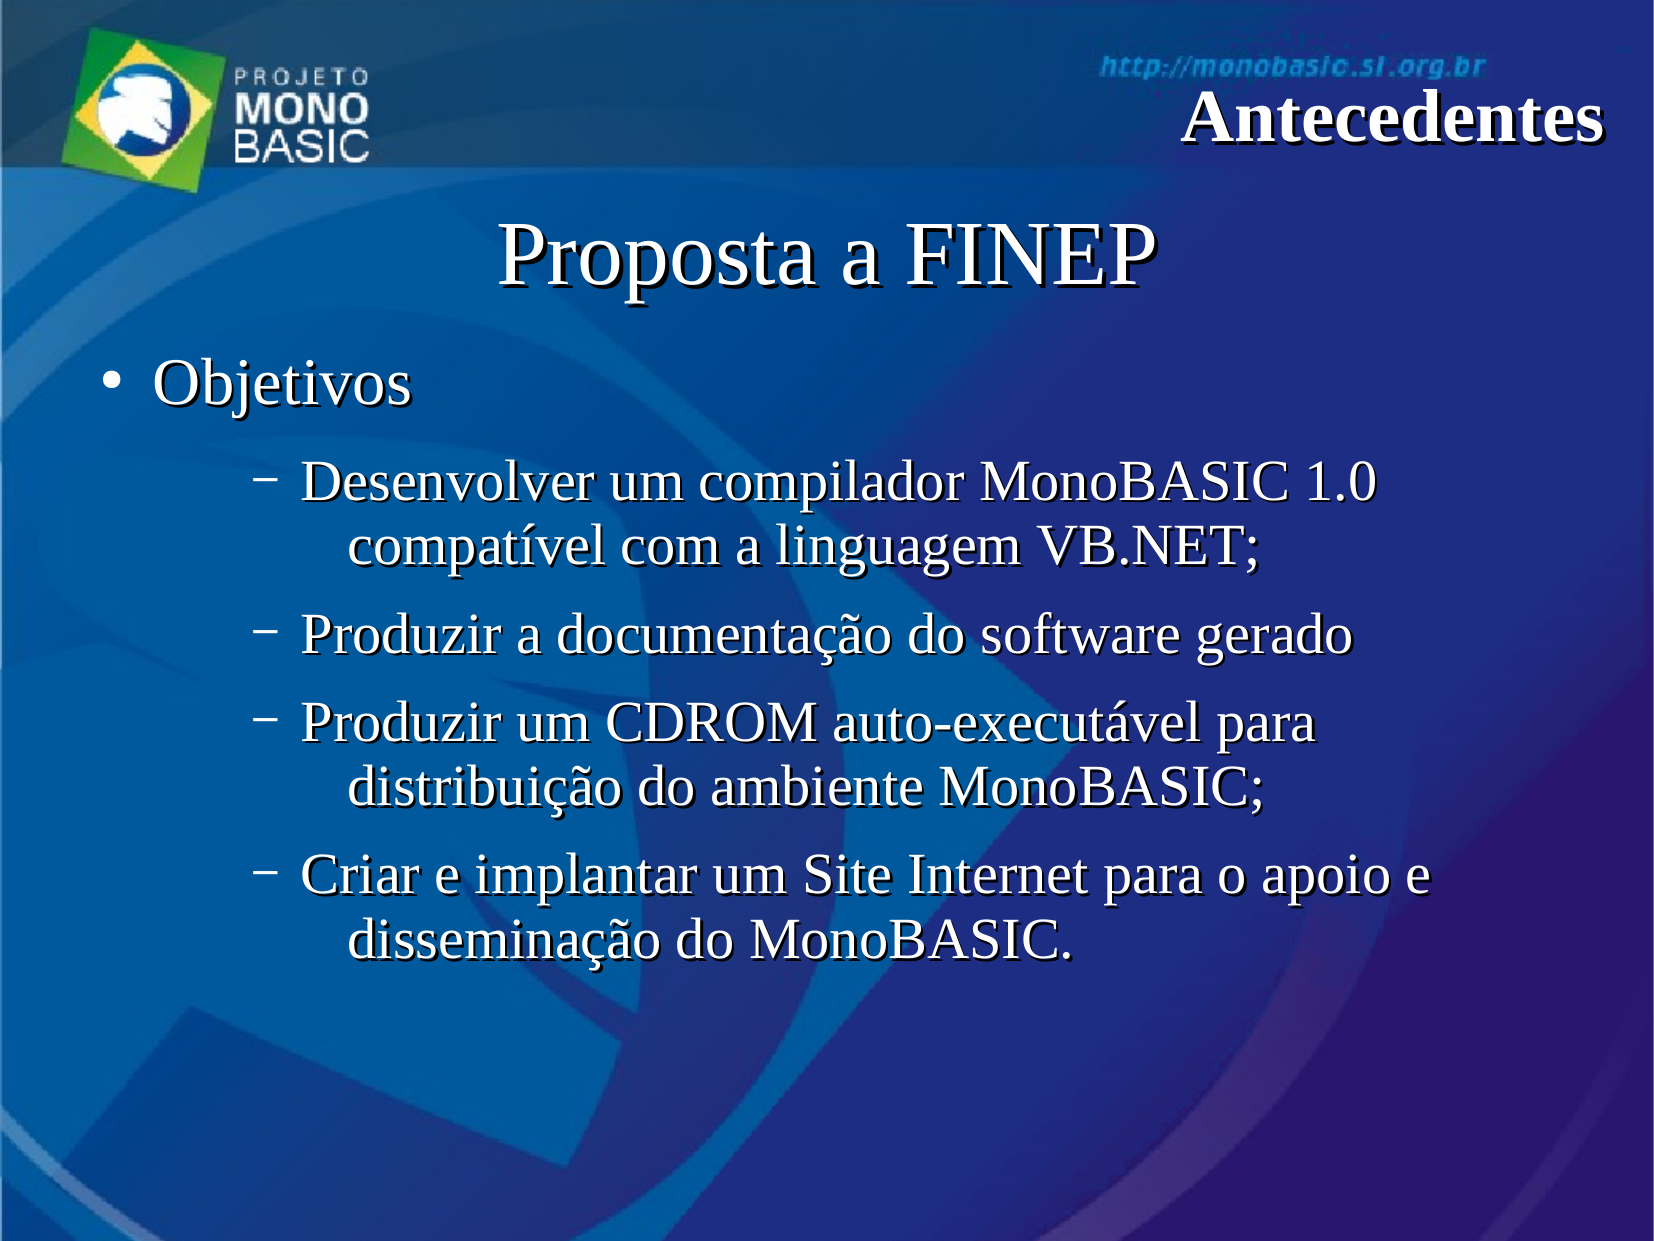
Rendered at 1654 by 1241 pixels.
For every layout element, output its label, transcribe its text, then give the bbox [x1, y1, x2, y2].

picture [0, 0, 1654, 1241]
title Antecedentes [222, 43, 1606, 191]
title Proposta a FINEP [121, 150, 1534, 344]
list Objetivos Desenvolver um compilador MonoBASIC 1.0 compatível com a linguagem VB.NET; Produzir a documentação do software gerado Produzir um CDROM auto-executável para distribuição do ambiente MonoBASIC; Criar e implantar um Site Internet para o apoio e disseminação do MonoBASIC. [64, 344, 1534, 1127]
